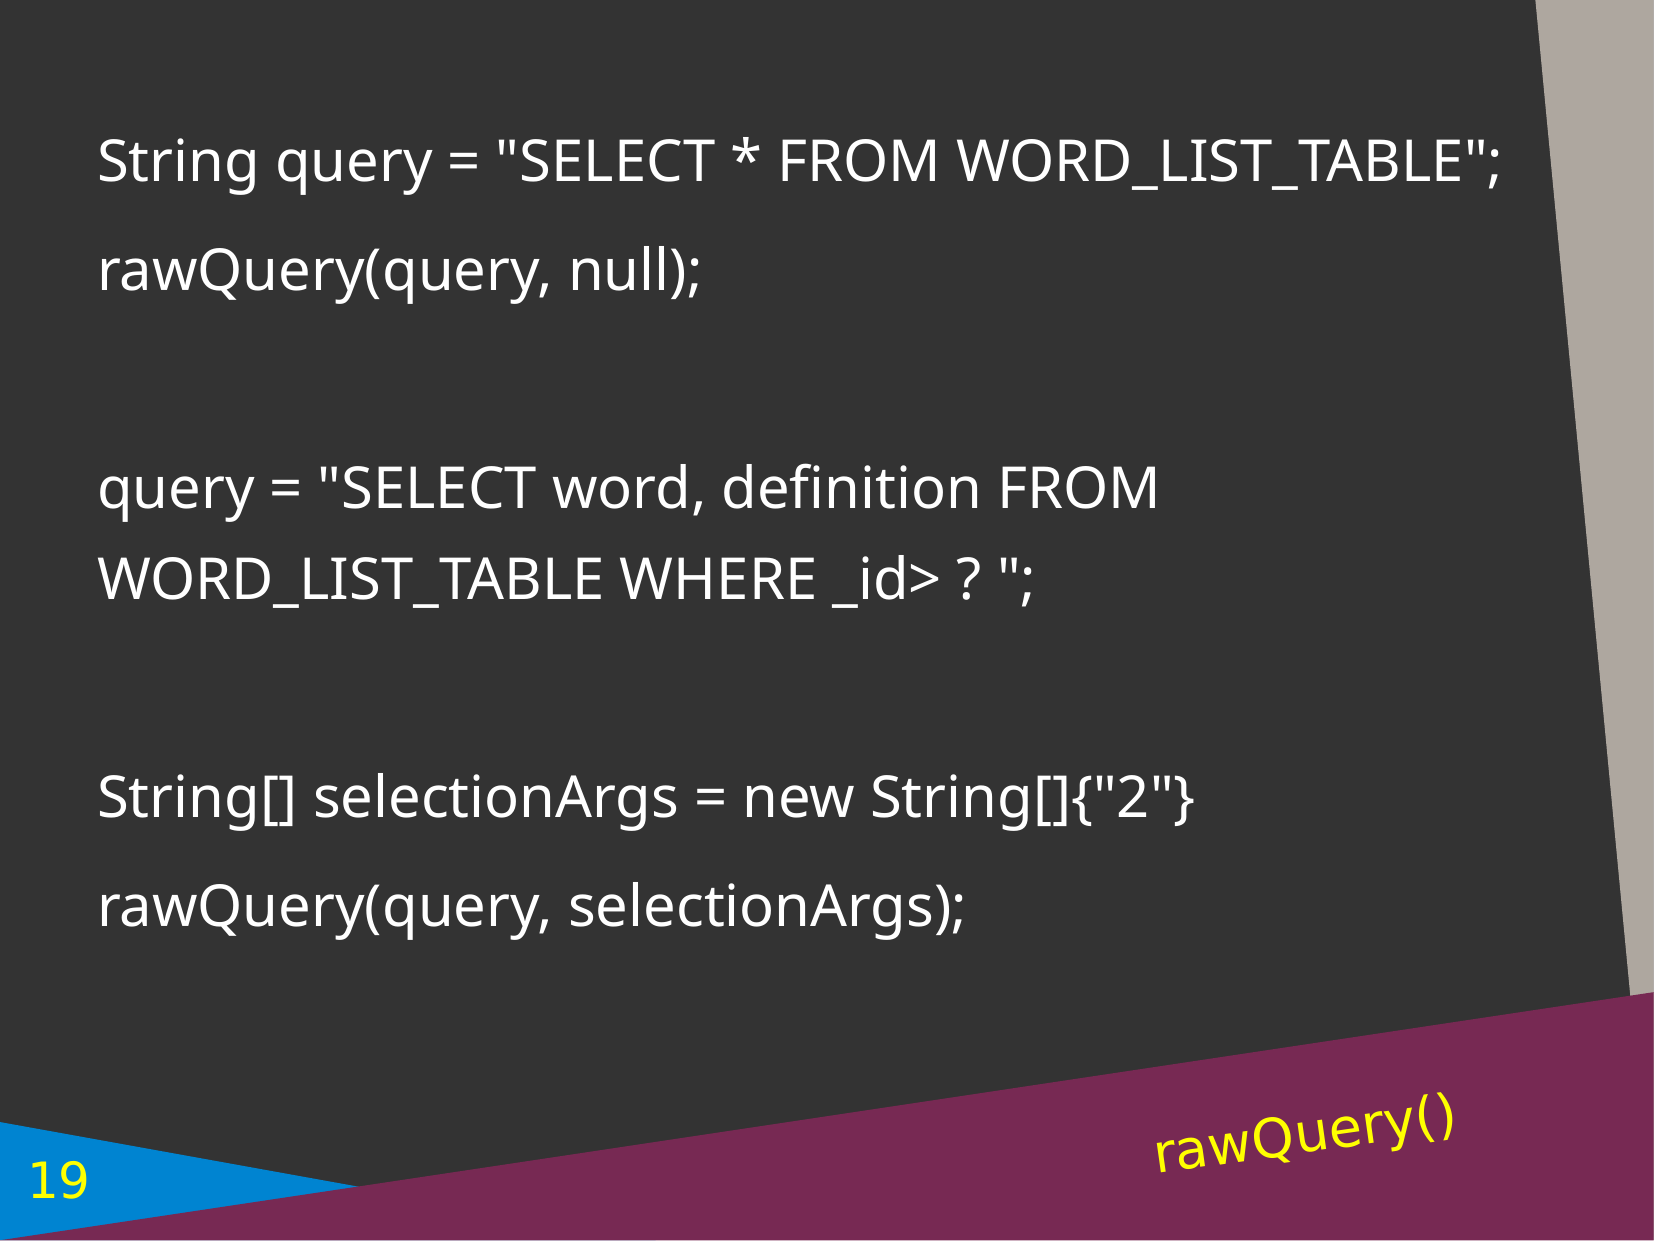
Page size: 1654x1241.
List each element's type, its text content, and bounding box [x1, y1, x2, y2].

title rawQuery() [956, 995, 1654, 1241]
list String query = "SELECT * FROM WORD_LIST_TABLE"; rawQuery(query, null); query = "SELECT word, definition FROM WORD_LIST_TABLE WHERE _id> ? "; String[] selectionArgs = new String[]{"2"} rawQuery(query, selectionArgs); [35, 59, 1524, 993]
